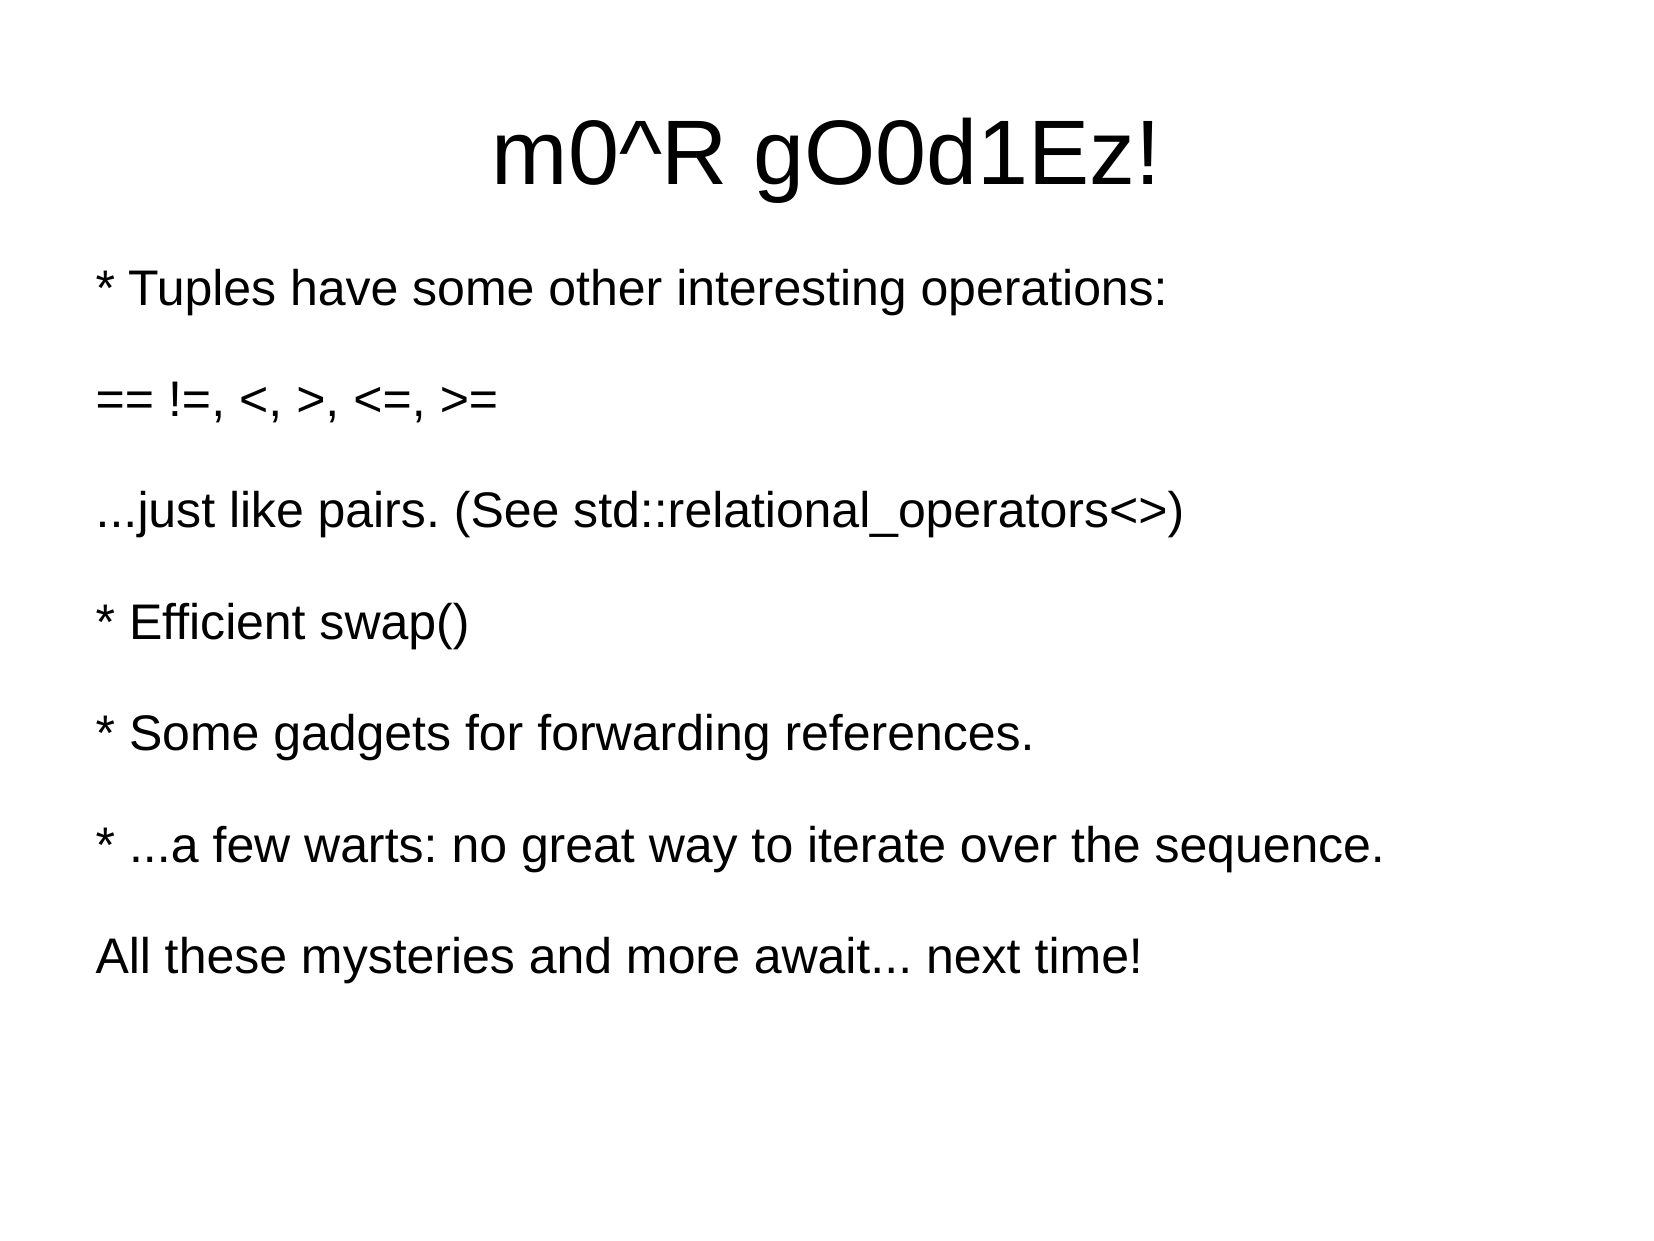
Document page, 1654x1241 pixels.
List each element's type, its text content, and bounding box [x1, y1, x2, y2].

text_box * Tuples have some other interesting operations: == !=, <, >, <=, >= ...just like pairs. (See std::relational_operators<>) * Efficient swap() * Some gadgets for forwarding references. * ...a few warts: no great way to iterate over the sequence. All these mysteries and more await... next time! [80, 252, 1402, 1048]
title m0^R gO0d1Ez! [82, 49, 1571, 257]
